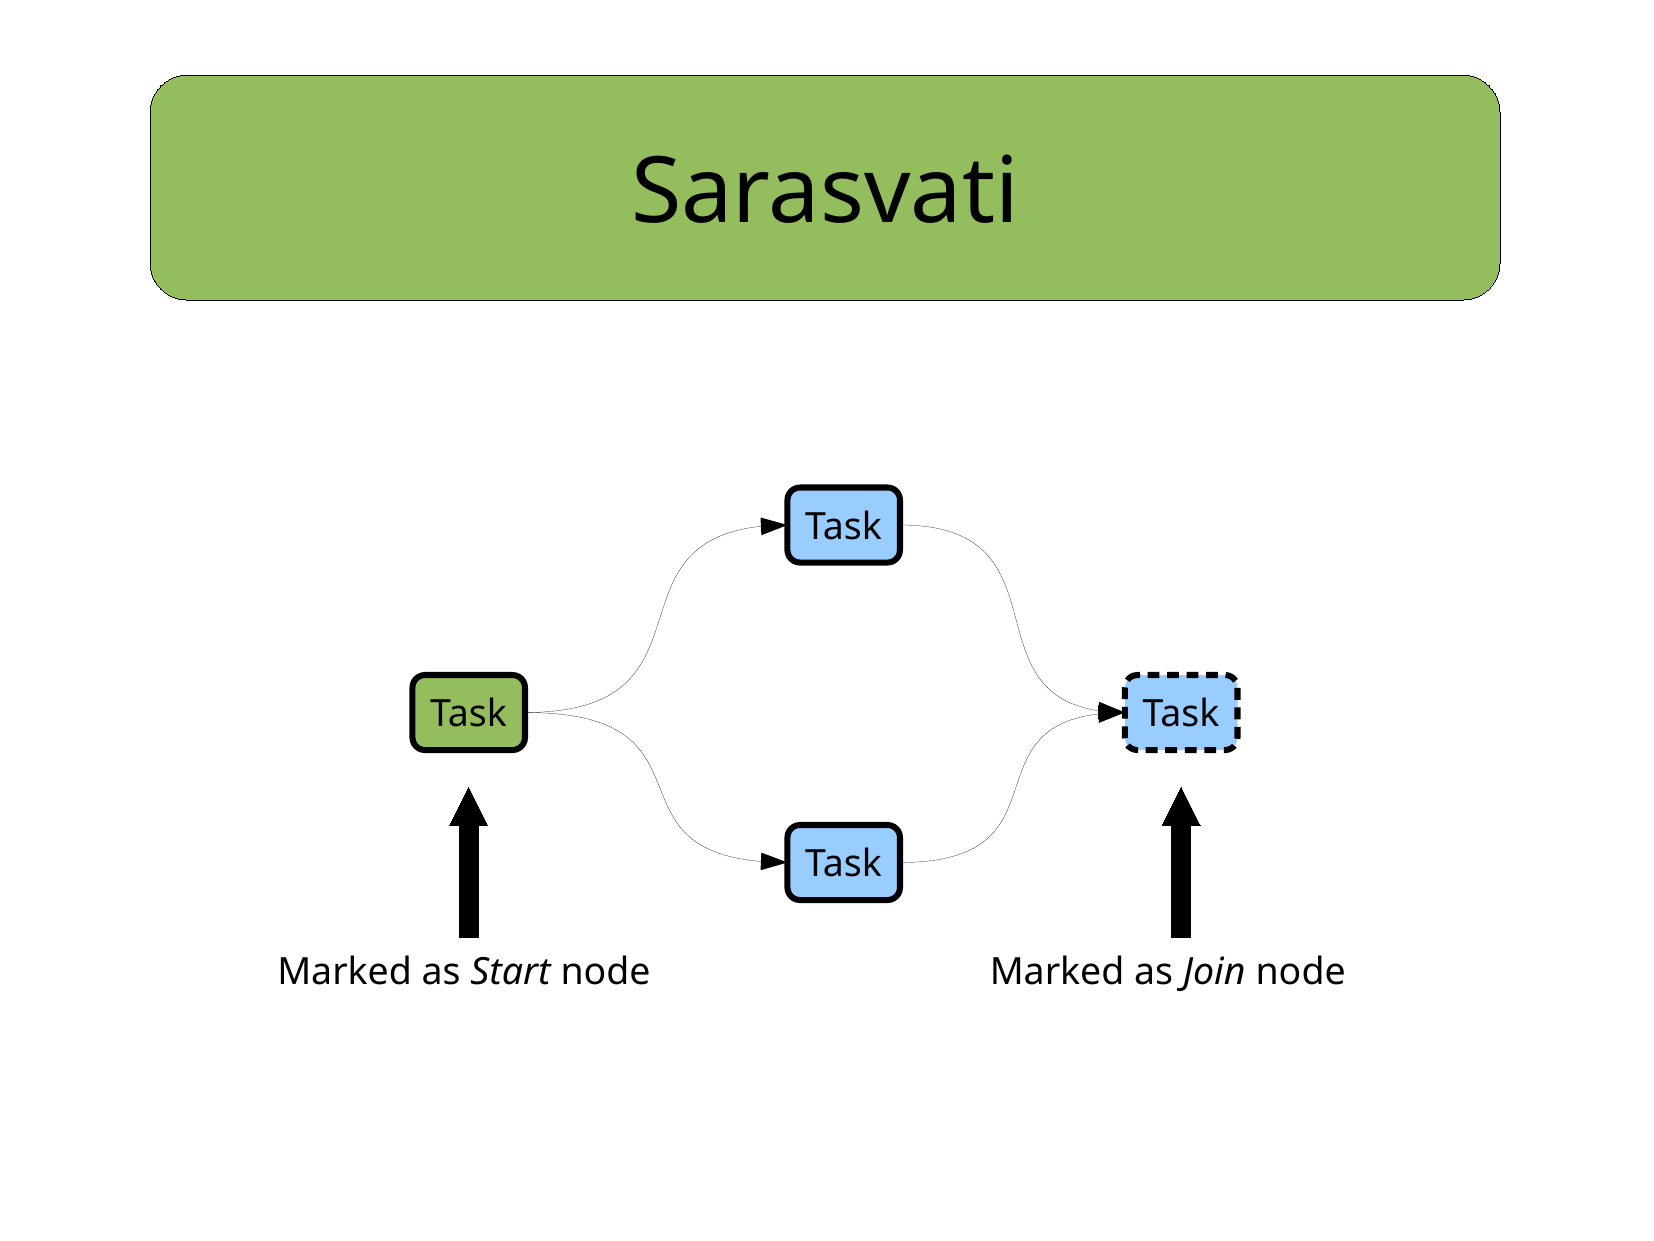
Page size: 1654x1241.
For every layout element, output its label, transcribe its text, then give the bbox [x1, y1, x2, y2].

text_box Task [1124, 675, 1238, 751]
text_box [1162, 787, 1201, 938]
text_box Task [787, 825, 901, 901]
text_box Task [787, 487, 901, 563]
text_box Marked as Join node [975, 937, 1388, 1003]
text_box Sarasvati [150, 75, 1501, 301]
text_box Task [412, 675, 526, 751]
text_box [449, 787, 488, 938]
text_box Marked as Start node [262, 937, 676, 1003]
